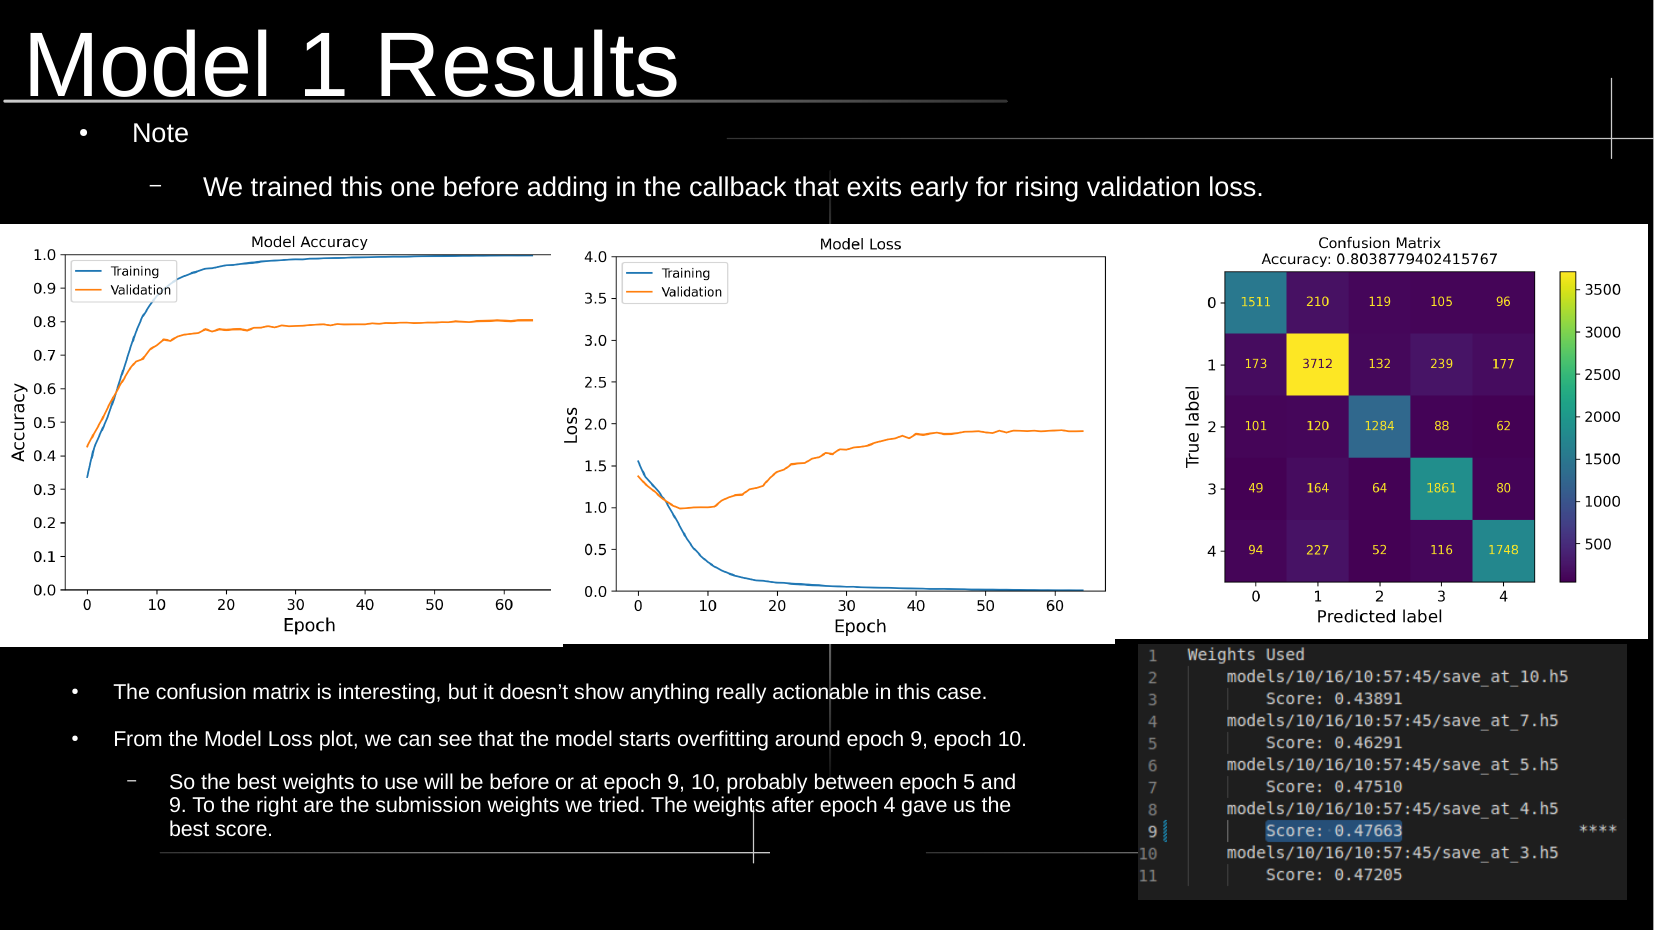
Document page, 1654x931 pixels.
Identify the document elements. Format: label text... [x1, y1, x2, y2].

title Model 1 Results [23, 11, 1589, 119]
list Note We trained this one before adding in the callback that exits early for rising validation loss. [61, 118, 1576, 224]
list The confusion matrix is interesting, but it doesn’t show anything really actionable in this case. From the Model Loss plot, we can see that the model starts overfitting around epoch 9, epoch 10. So the best weights to use will be before or at epoch 9, 10, probably between epoch 5 and 9. To the right are the submission weights we tried. The weights after epoch 4 gave us the best score. [57, 680, 1033, 845]
picture [1138, 644, 1627, 900]
picture [0, 224, 1648, 647]
